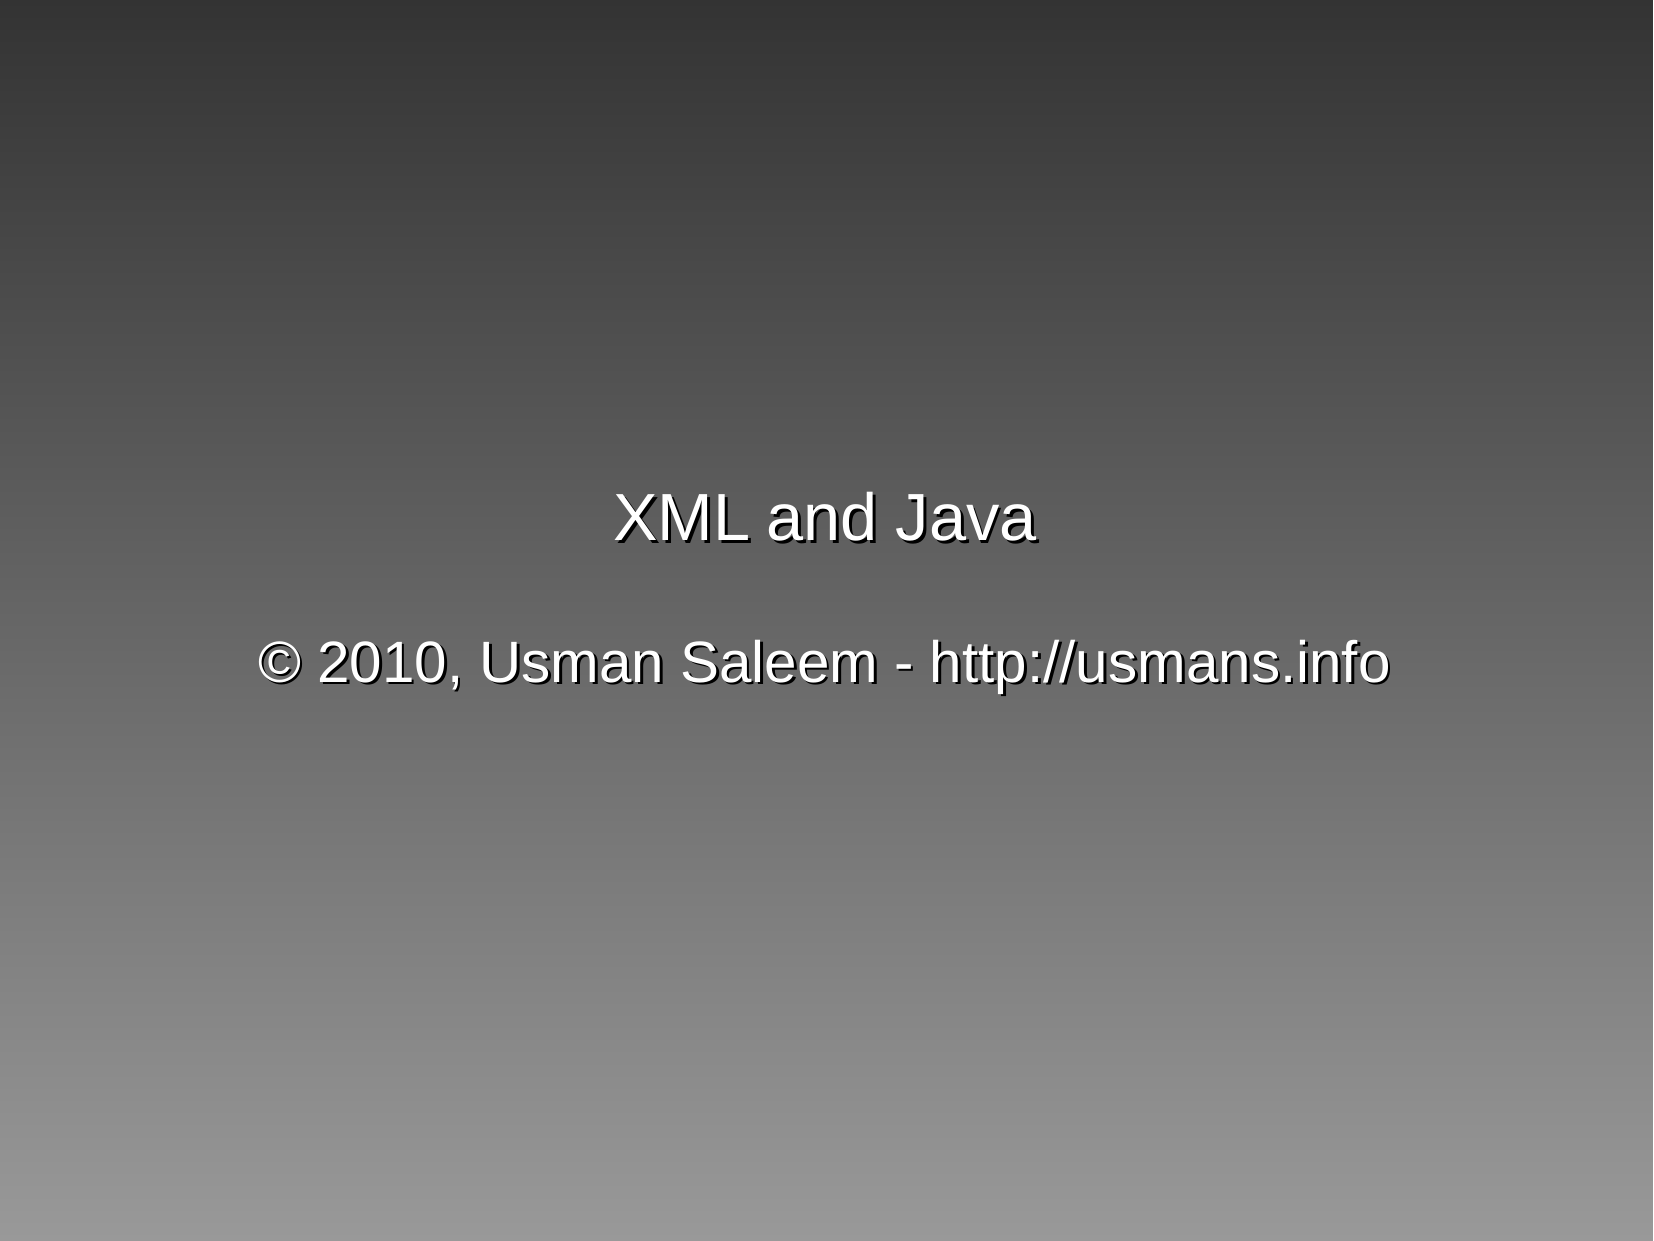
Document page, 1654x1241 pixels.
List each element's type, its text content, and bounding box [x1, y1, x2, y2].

subtitle XML and Java © 2010, Usman Saleem - http://usmans.info [37, 49, 1613, 1126]
